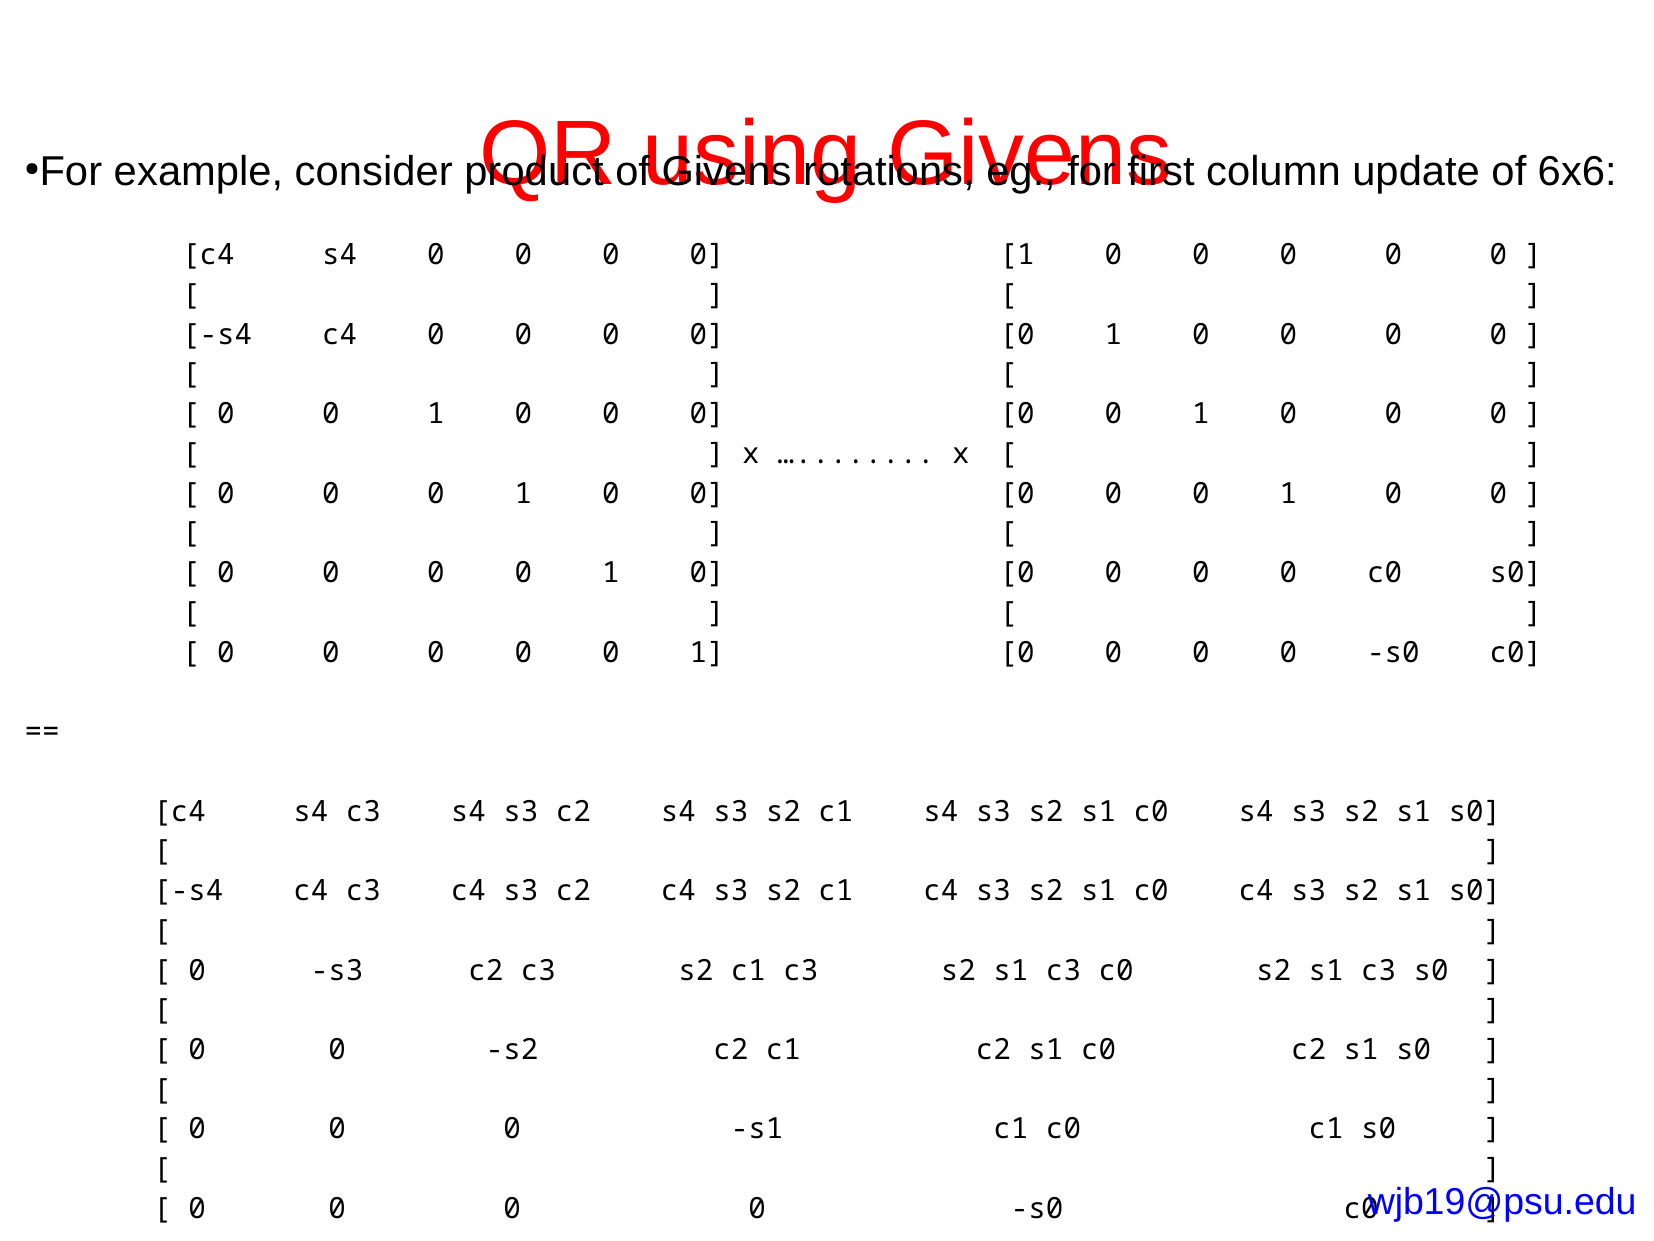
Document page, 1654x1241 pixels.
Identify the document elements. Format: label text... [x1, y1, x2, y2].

text_box wjb19@psu.edu [1353, 1173, 1652, 1231]
subtitle For example, consider product of Givens rotations, eg., for first column update of 6x6: [c4 s4 0 0 0 0] [1 0 0 0 0 0 ] [ ] [ ] [-s4 c4 0 0 0 0] [0 1 0 0 0 0 ] [ ] [ ] [ 0 0 1 0 0 0] [0 0 1 0 0 0 ] [ ] x …........ x [ ] [ 0 0 0 1 0 0] [0 0 0 1 0 0 ] [ ] [ ] [ 0 0 0 0 1 0] [0 0 0 0 c0 s0] [ ] [ ] [ 0 0 0 0 0 1] [0 0 0 0 -s0 c0] == [c4 s4 c3 s4 s3 c2 s4 s3 s2 c1 s4 s3 s2 s1 c0 s4 s3 s2 s1 s0] [ ] [-s4 c4 c3 c4 s3 c2 c4 s3 s2 c1 c4 s3 s2 s1 c0 c4 s3 s2 s1 s0] [ ] [ 0 -s3 c2 c3 s2 c1 c3 s2 s1 c3 c0 s2 s1 c3 s0 ] [ ] [ 0 0 -s2 c2 c1 c2 s1 c0 c2 s1 s0 ] [ ] [ 0 0 0 -s1 c1 c0 c1 s0 ] [ ] [ 0 0 0 0 -s0 c0 ] [24, 227, 1630, 1181]
title QR using Givens [82, 49, 1571, 227]
